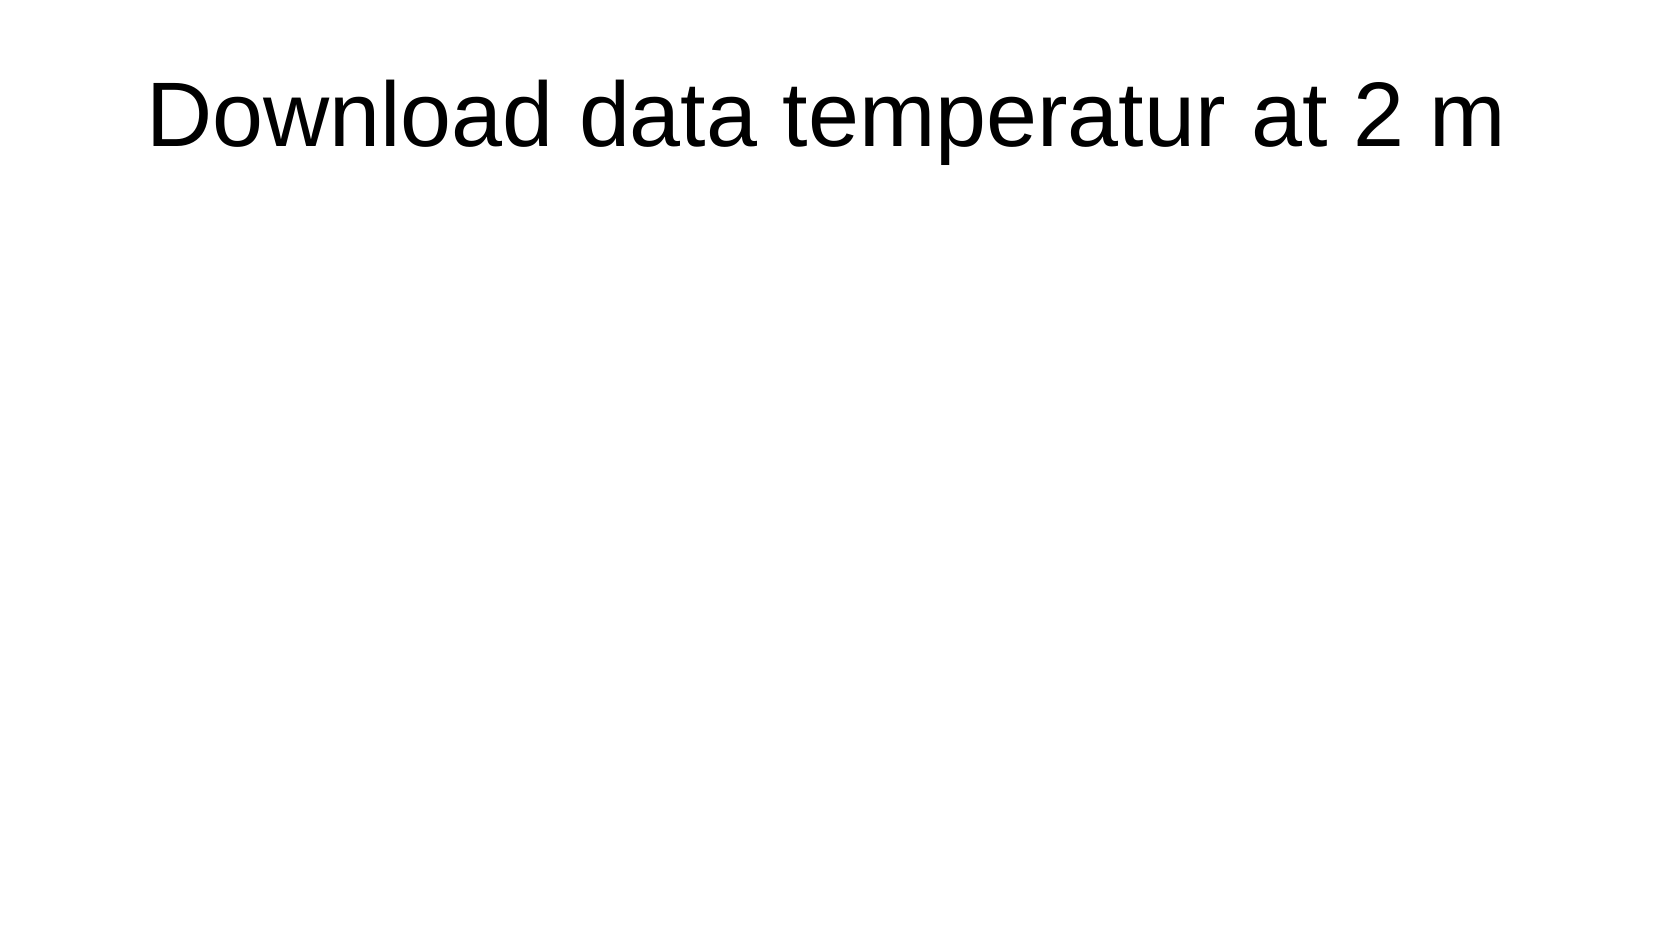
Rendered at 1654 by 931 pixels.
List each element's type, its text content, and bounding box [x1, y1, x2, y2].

title Download data temperatur at 2 m [82, 37, 1571, 193]
